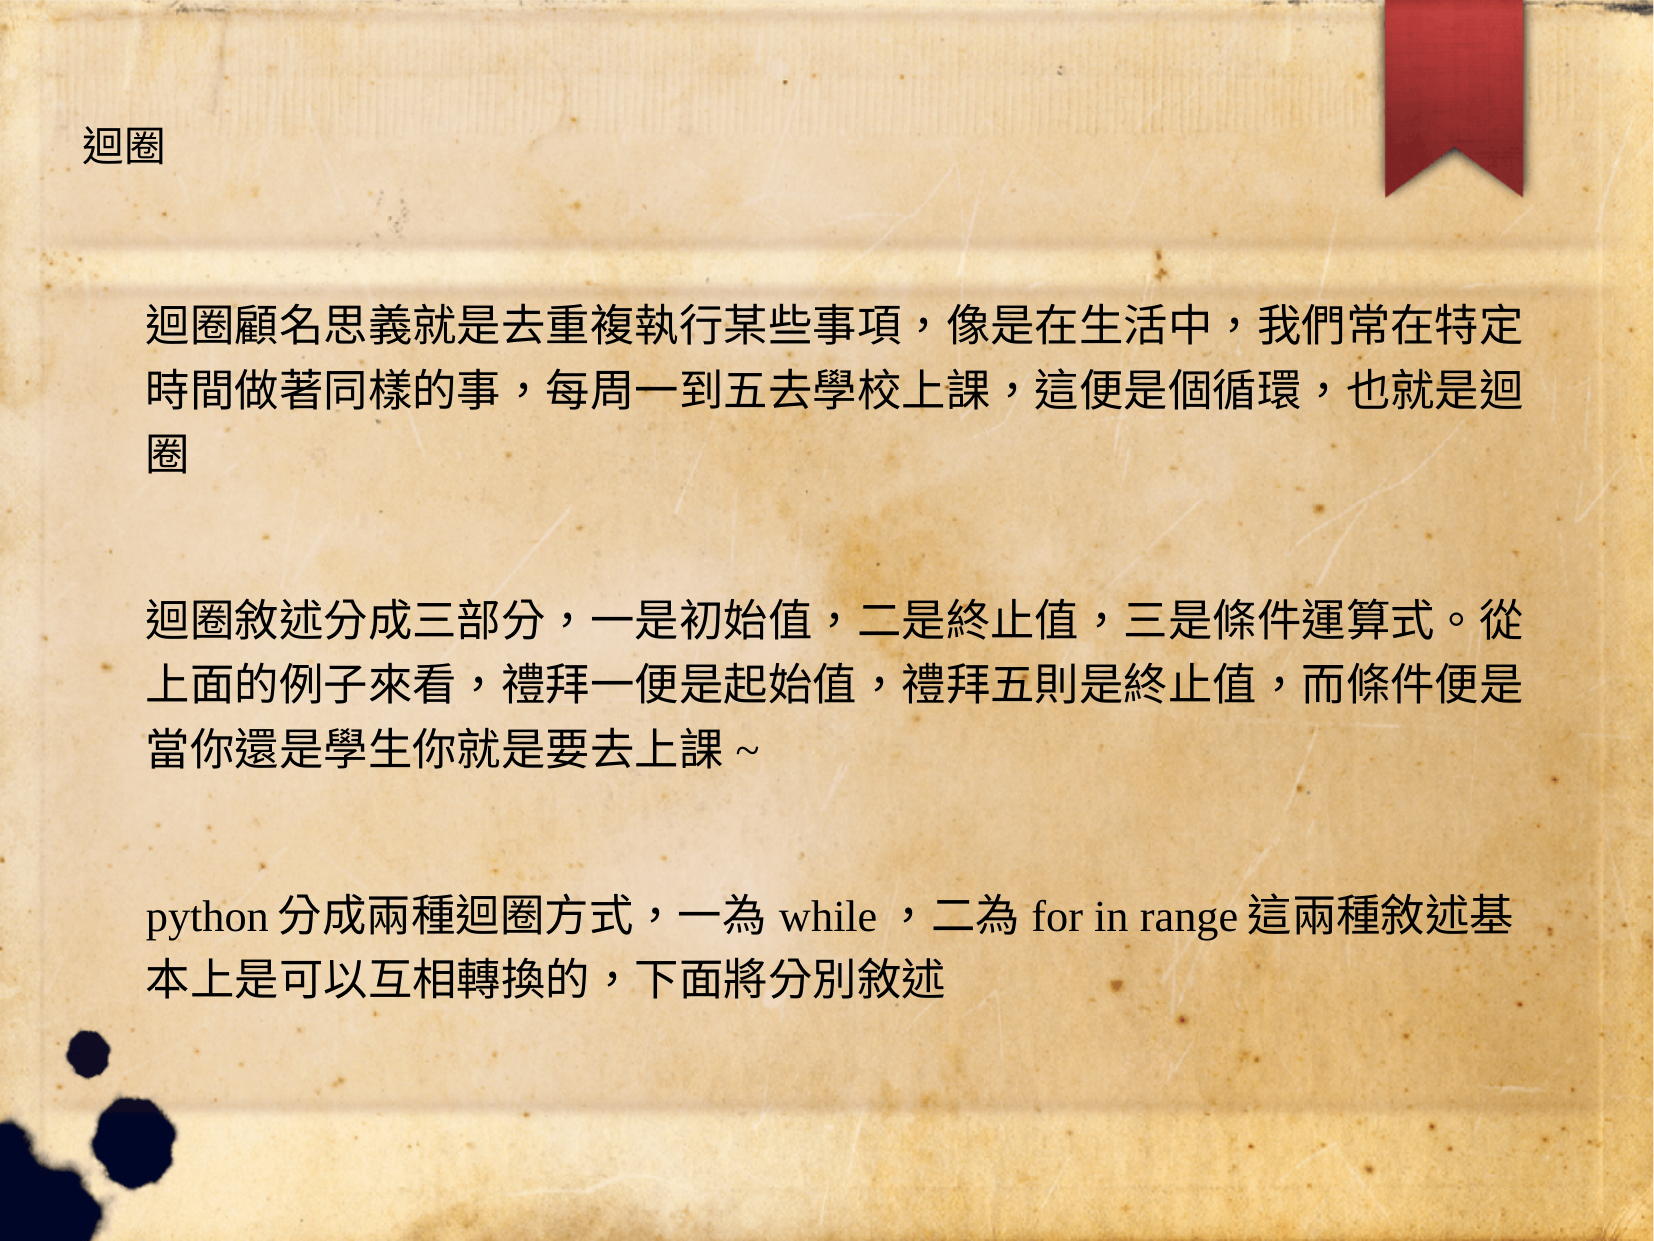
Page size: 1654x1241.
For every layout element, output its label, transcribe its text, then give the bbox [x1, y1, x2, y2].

picture [0, 0, 1654, 1241]
title 迴圈 [82, 49, 1347, 237]
list 迴圈顧名思義就是去重複執行某些事項，像是在生活中，我們常在特定時間做著同樣的事，每周一到五去學校上課，這便是個循環，也就是迴圈 迴圈敘述分成三部分，一是初始值，二是終止值，三是條件運算式。從上面的例子來看，禮拜一便是起始值，禮拜五則是終止值，而條件便是當你還是學生你就是要去上課~ python分成兩種迴圈方式，一為while，二為for in range這兩種敘述基本上是可以互相轉換的，下面將分別敘述 [82, 290, 1538, 1010]
